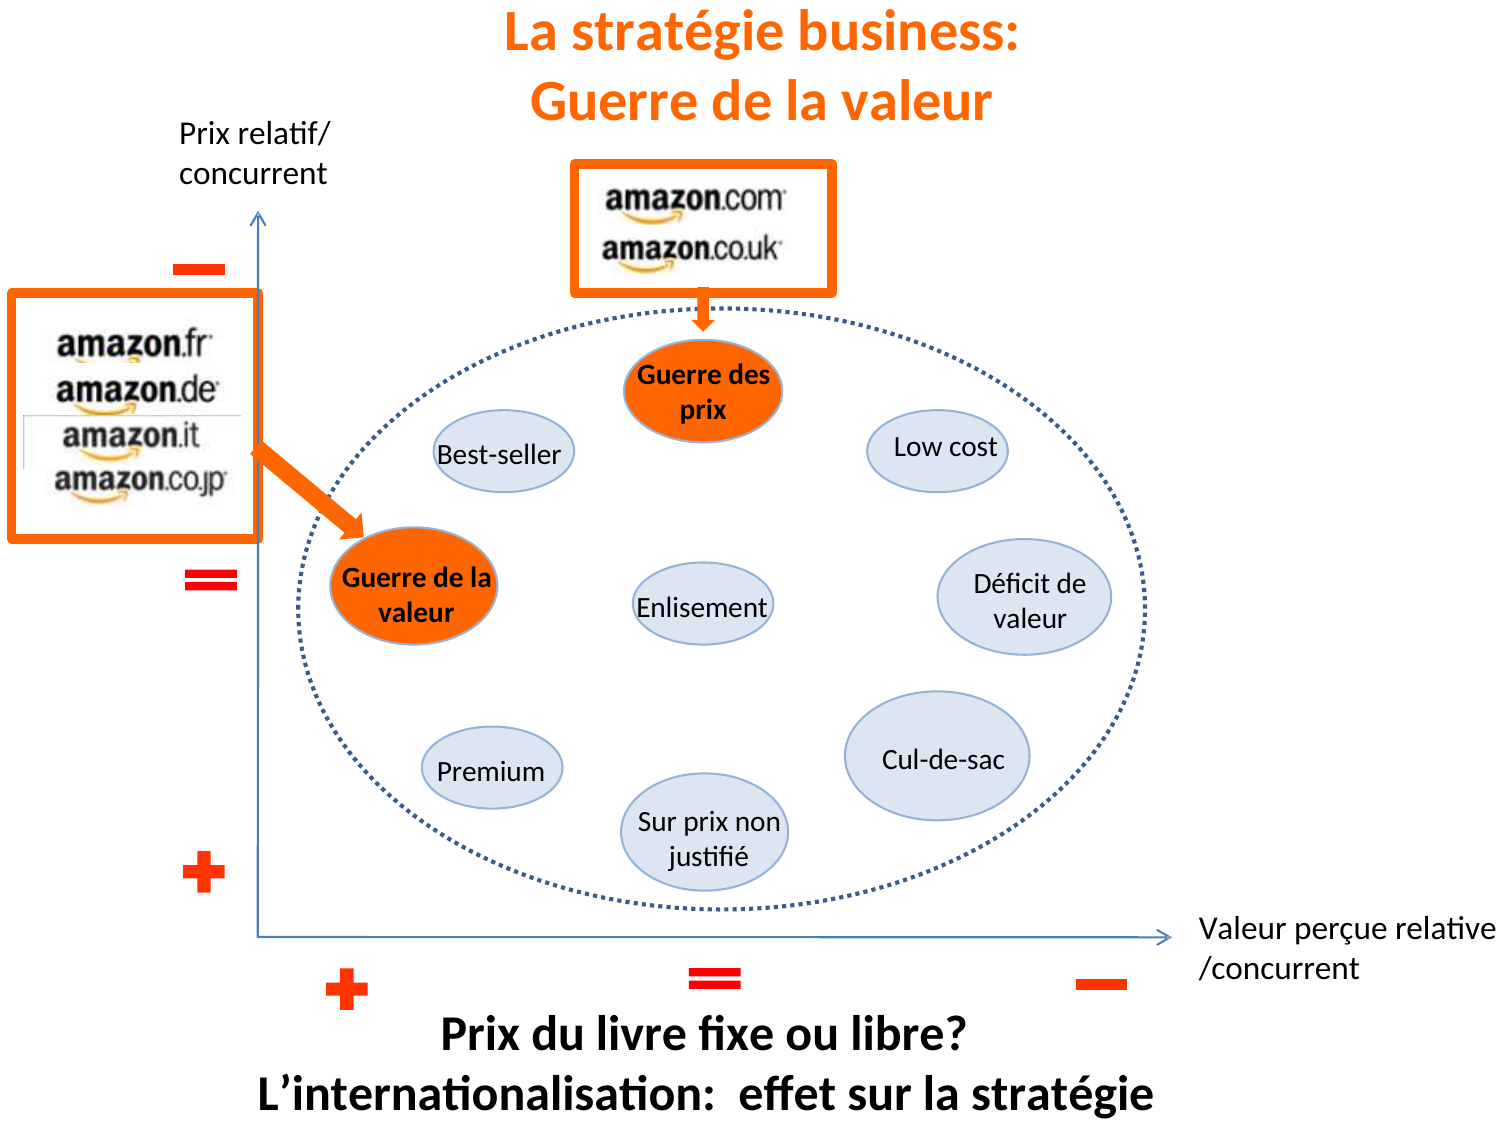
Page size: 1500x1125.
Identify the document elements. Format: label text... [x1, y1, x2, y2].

text_box Prix du livre fixe ou libre? [440, 1013, 969, 1064]
text_box L’internationalisation: effet sur la stratégie [257, 1073, 1212, 1124]
text_box Guerre de la [341, 565, 499, 595]
text_box prix [679, 397, 727, 427]
text_box Best-seller [436, 442, 563, 473]
picture [585, 175, 809, 287]
text_box valeur [378, 600, 455, 630]
text_box [0, 0, 1500, 1125]
picture [23, 316, 242, 514]
text_box Valeur perçue relative [1198, 914, 1498, 948]
text_box justifié [668, 844, 749, 875]
text_box Guerre de la valeur [530, 76, 994, 135]
text_box Cul-de-sac [882, 747, 1006, 777]
text_box Sur prix non [637, 809, 788, 840]
text_box Premium [436, 759, 546, 789]
text_box /concurrent [1198, 954, 1361, 988]
text_box Low cost [894, 434, 999, 465]
text_box Enlisement [636, 595, 769, 625]
text_box Prix relatif/ [179, 119, 332, 153]
text_box Guerre des [637, 362, 778, 392]
text_box La stratégie business: [504, 6, 1048, 65]
text_box valeur [993, 606, 1068, 636]
text_box Déficit de [973, 571, 1094, 601]
text_box concurrent [179, 159, 328, 193]
